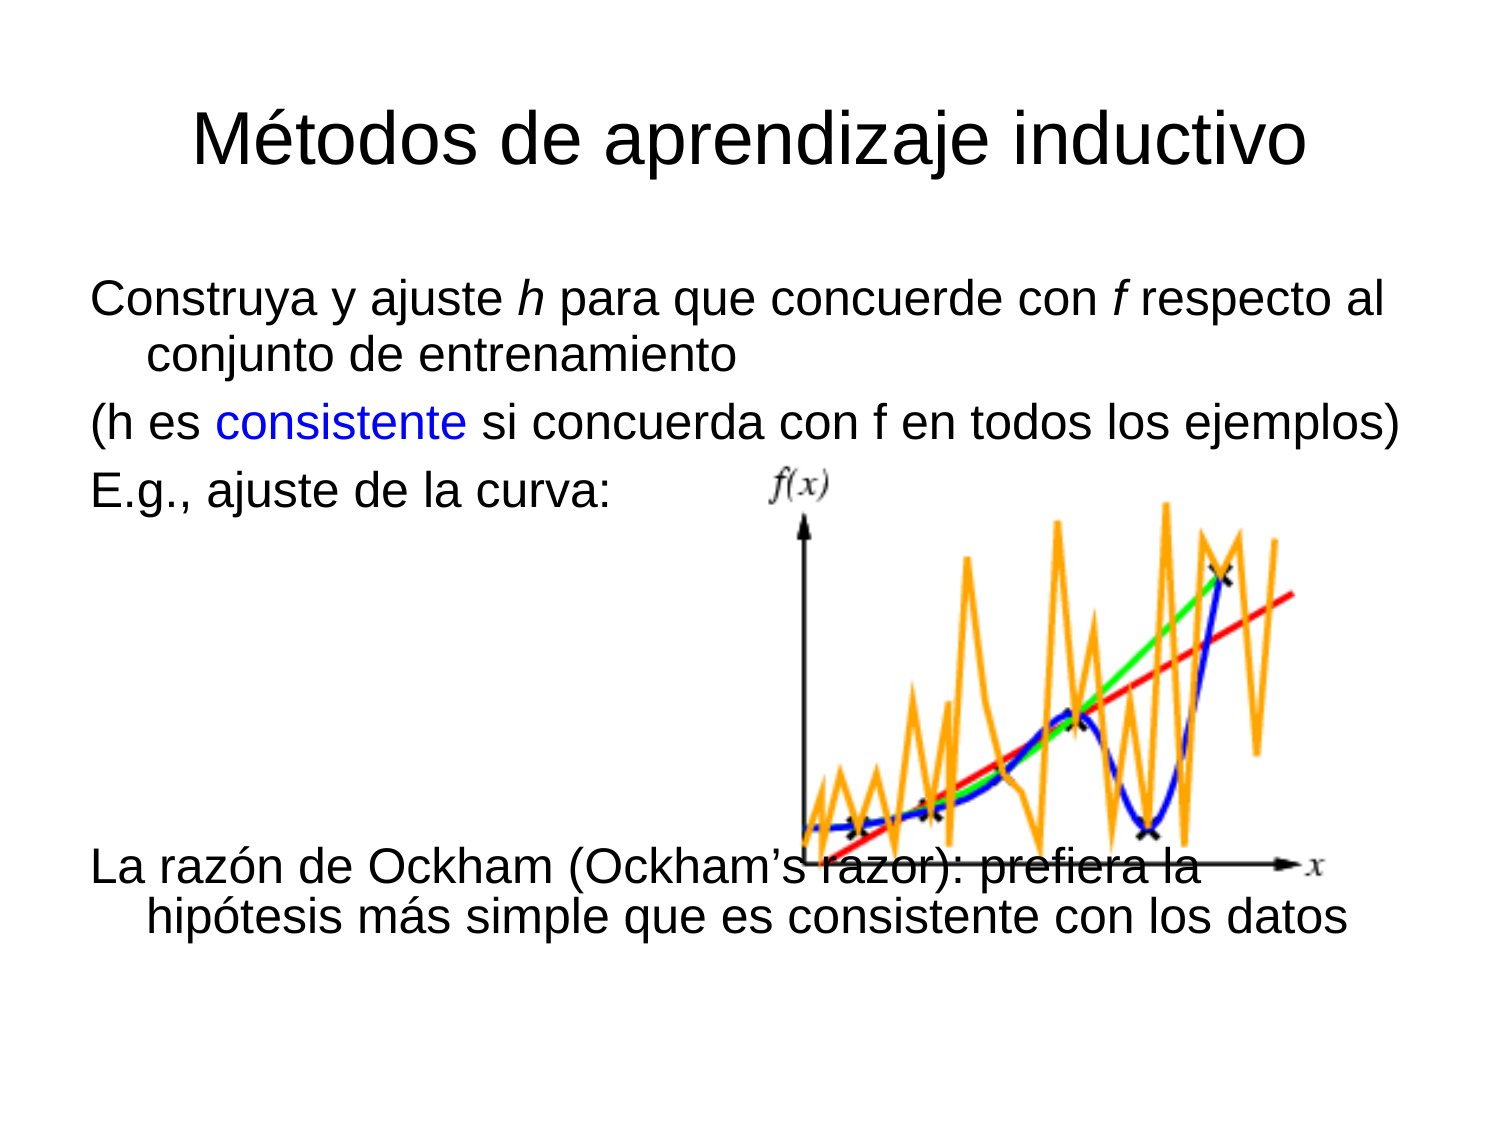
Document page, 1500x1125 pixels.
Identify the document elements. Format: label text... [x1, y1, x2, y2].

list Construya y ajuste h para que concuerde con f respecto al conjunto de entrenamiento (h es consistente si concuerda con f en todos los ejemplos) E.g., ajuste de la curva: La razón de Ockham (Ockham’s razor): prefiera la hipótesis más simple que es consistente con los datos [75, 262, 1426, 1088]
title Métodos de aprendizaje inductivo [75, 45, 1426, 233]
